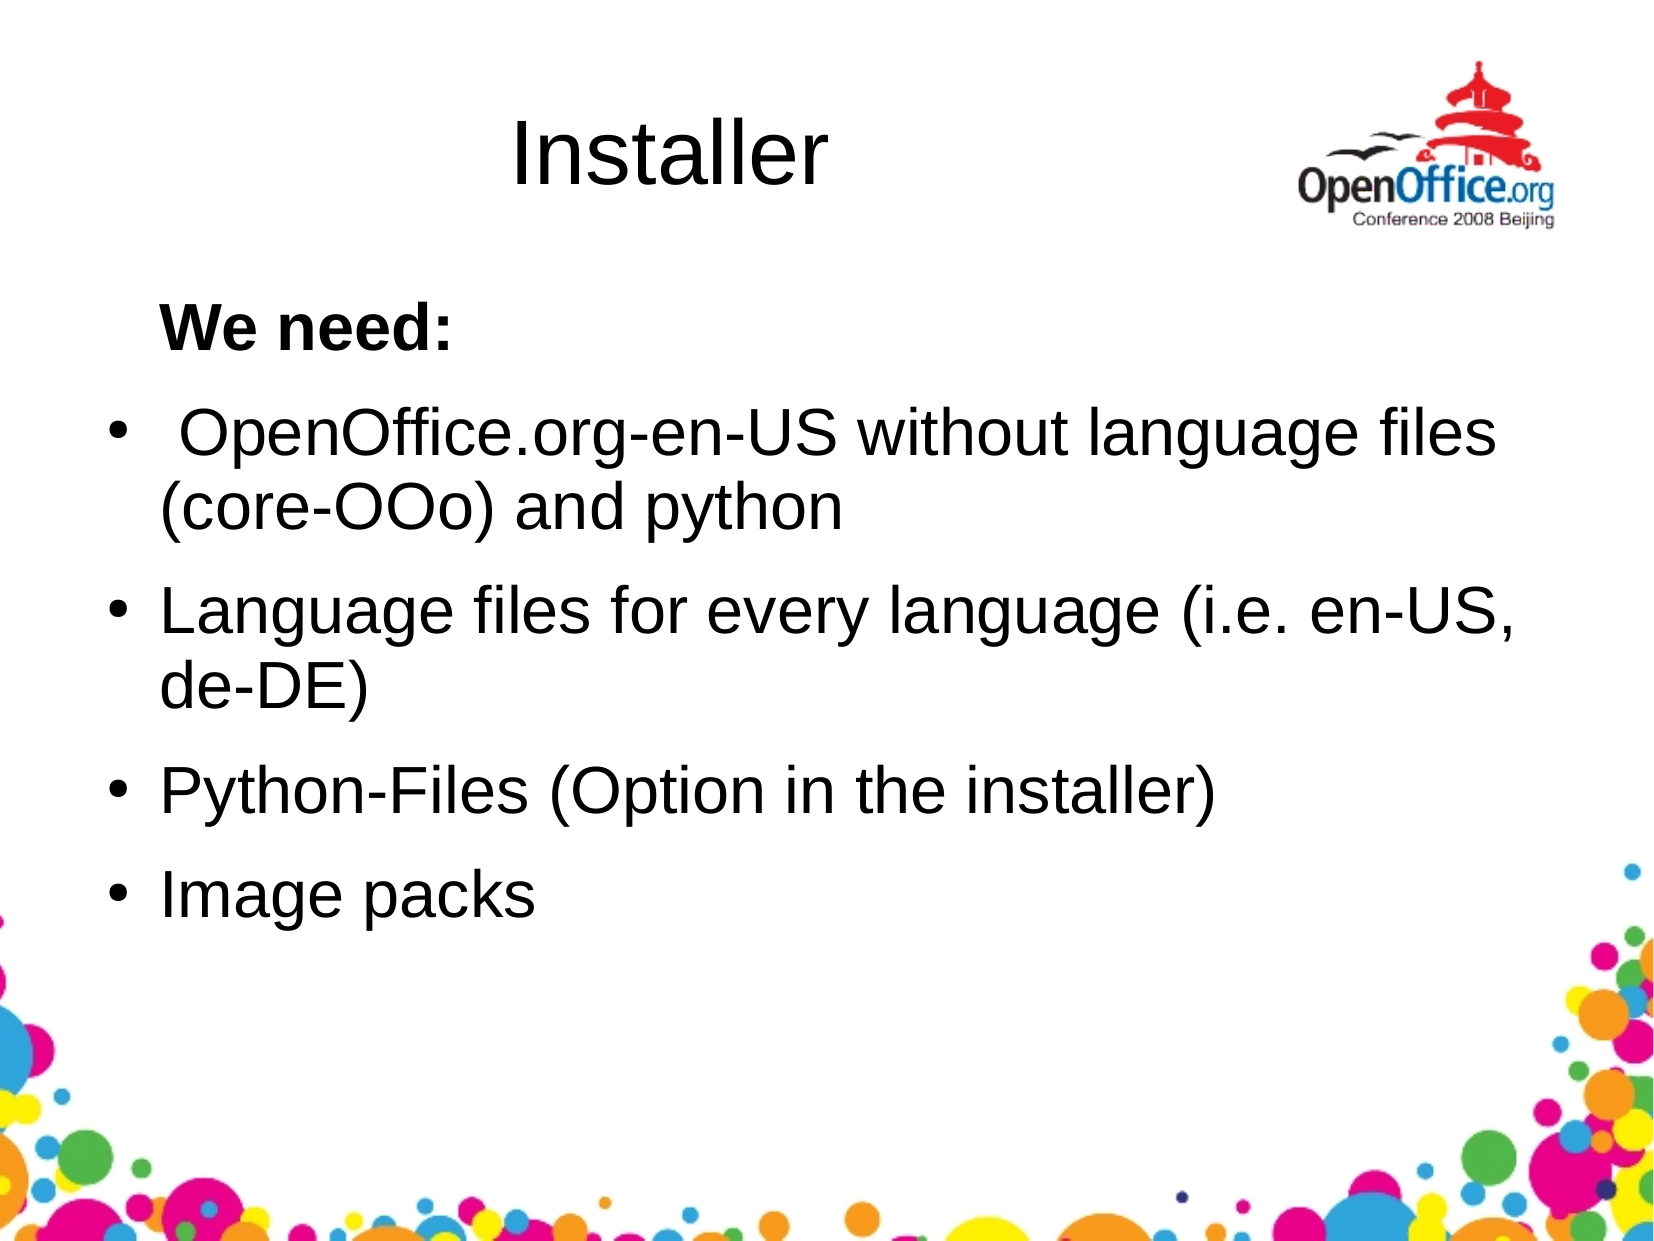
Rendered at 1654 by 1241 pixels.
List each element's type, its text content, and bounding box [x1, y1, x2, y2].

list We need: OpenOffice.org-en-US without language files (core-OOo) and python Language files for every language (i.e. en-US, de-DE) Python-Files (Option in the installer) Image packs [88, 290, 1577, 1094]
title Installer [82, 56, 1258, 250]
picture [0, 810, 1654, 1241]
picture [1285, 51, 1569, 250]
